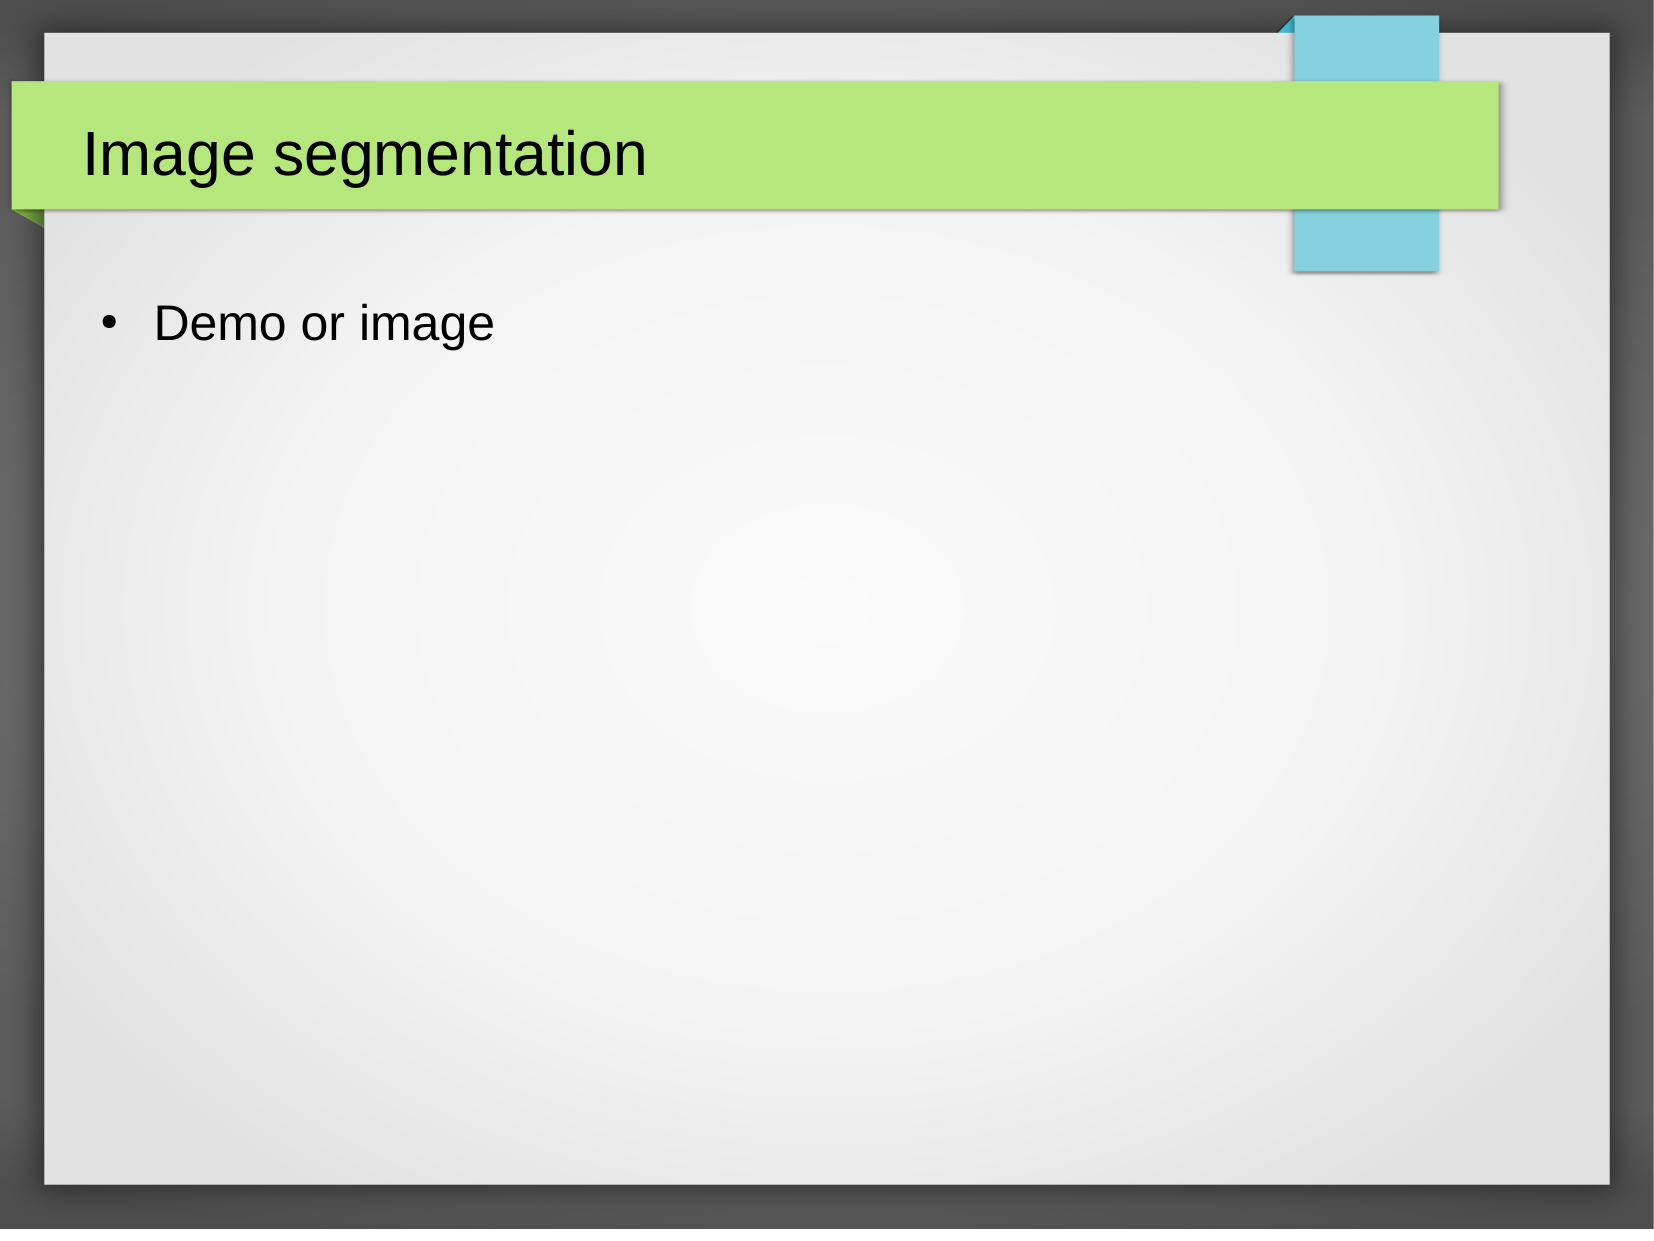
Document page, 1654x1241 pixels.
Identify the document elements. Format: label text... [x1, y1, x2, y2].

title Image segmentation [82, 94, 1264, 213]
picture [0, 0, 1654, 1229]
list Demo or image [82, 295, 1571, 1015]
